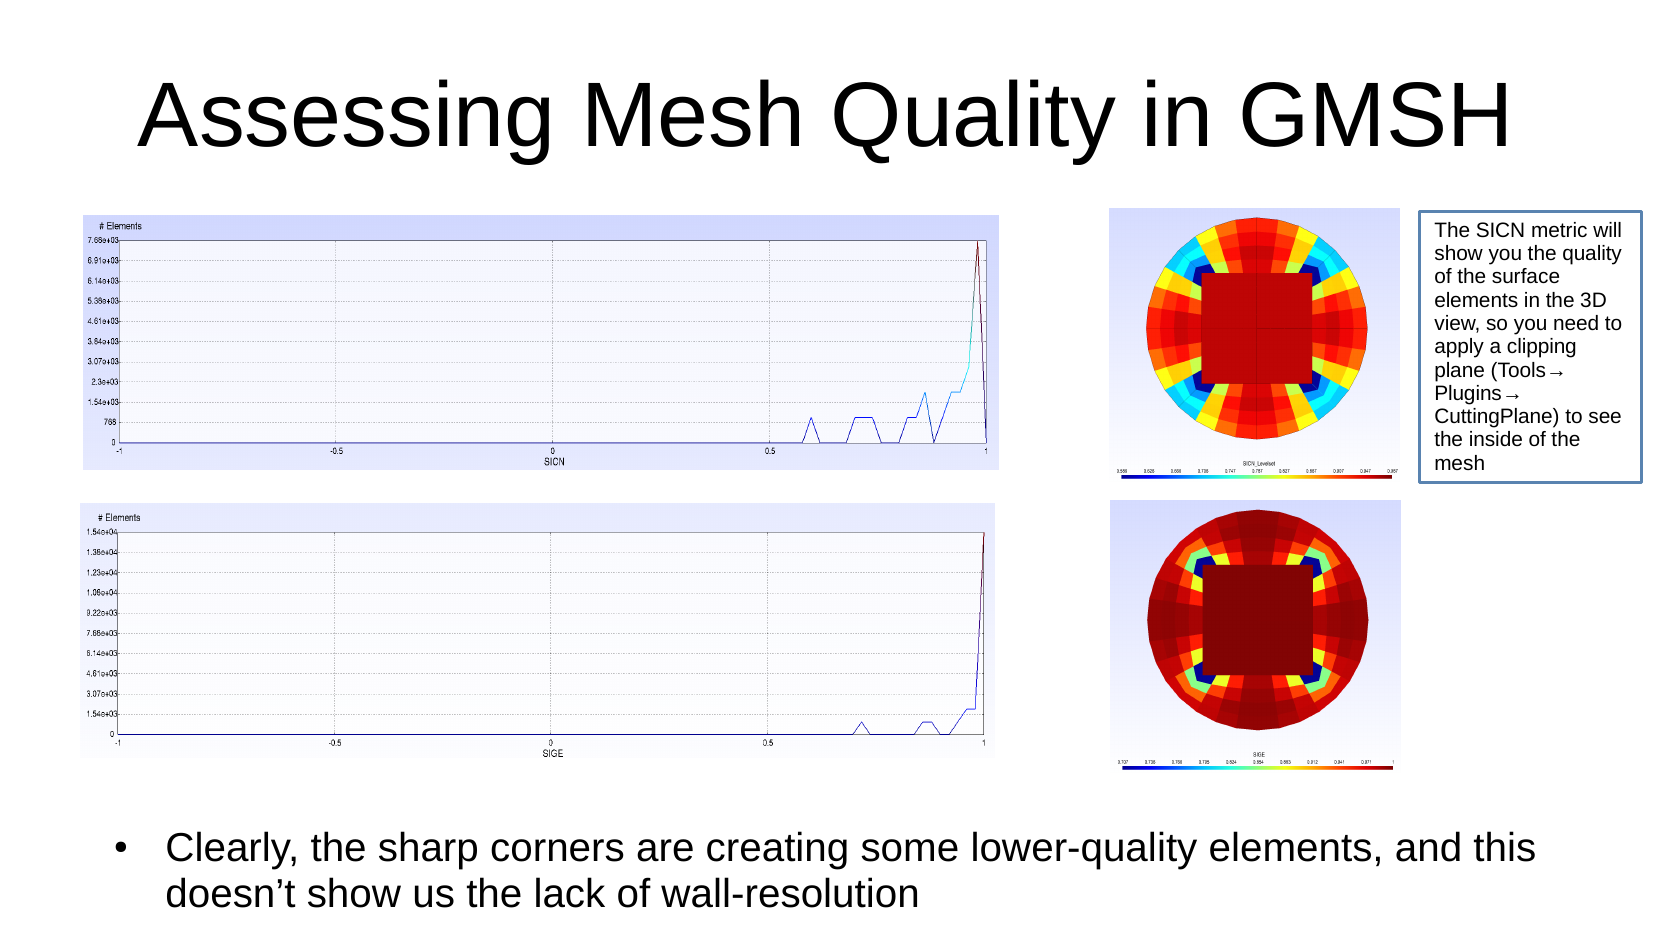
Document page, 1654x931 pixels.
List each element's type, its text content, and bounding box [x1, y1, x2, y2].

list Clearly, the sharp corners are creating some lower-quality elements, and this doesn’t show us the lack of wall-resolution [96, 825, 1585, 917]
picture [83, 215, 999, 470]
title Assessing Mesh Quality in GMSH [82, 37, 1571, 193]
text_box The SICN metric will show you the quality of the surface elements in the 3D view, so you need to apply a clipping plane (Tools→ Plugins→ CuttingPlane) to see the inside of the mesh [1419, 211, 1642, 483]
picture [1110, 500, 1401, 774]
picture [80, 503, 995, 758]
picture [1109, 208, 1400, 482]
